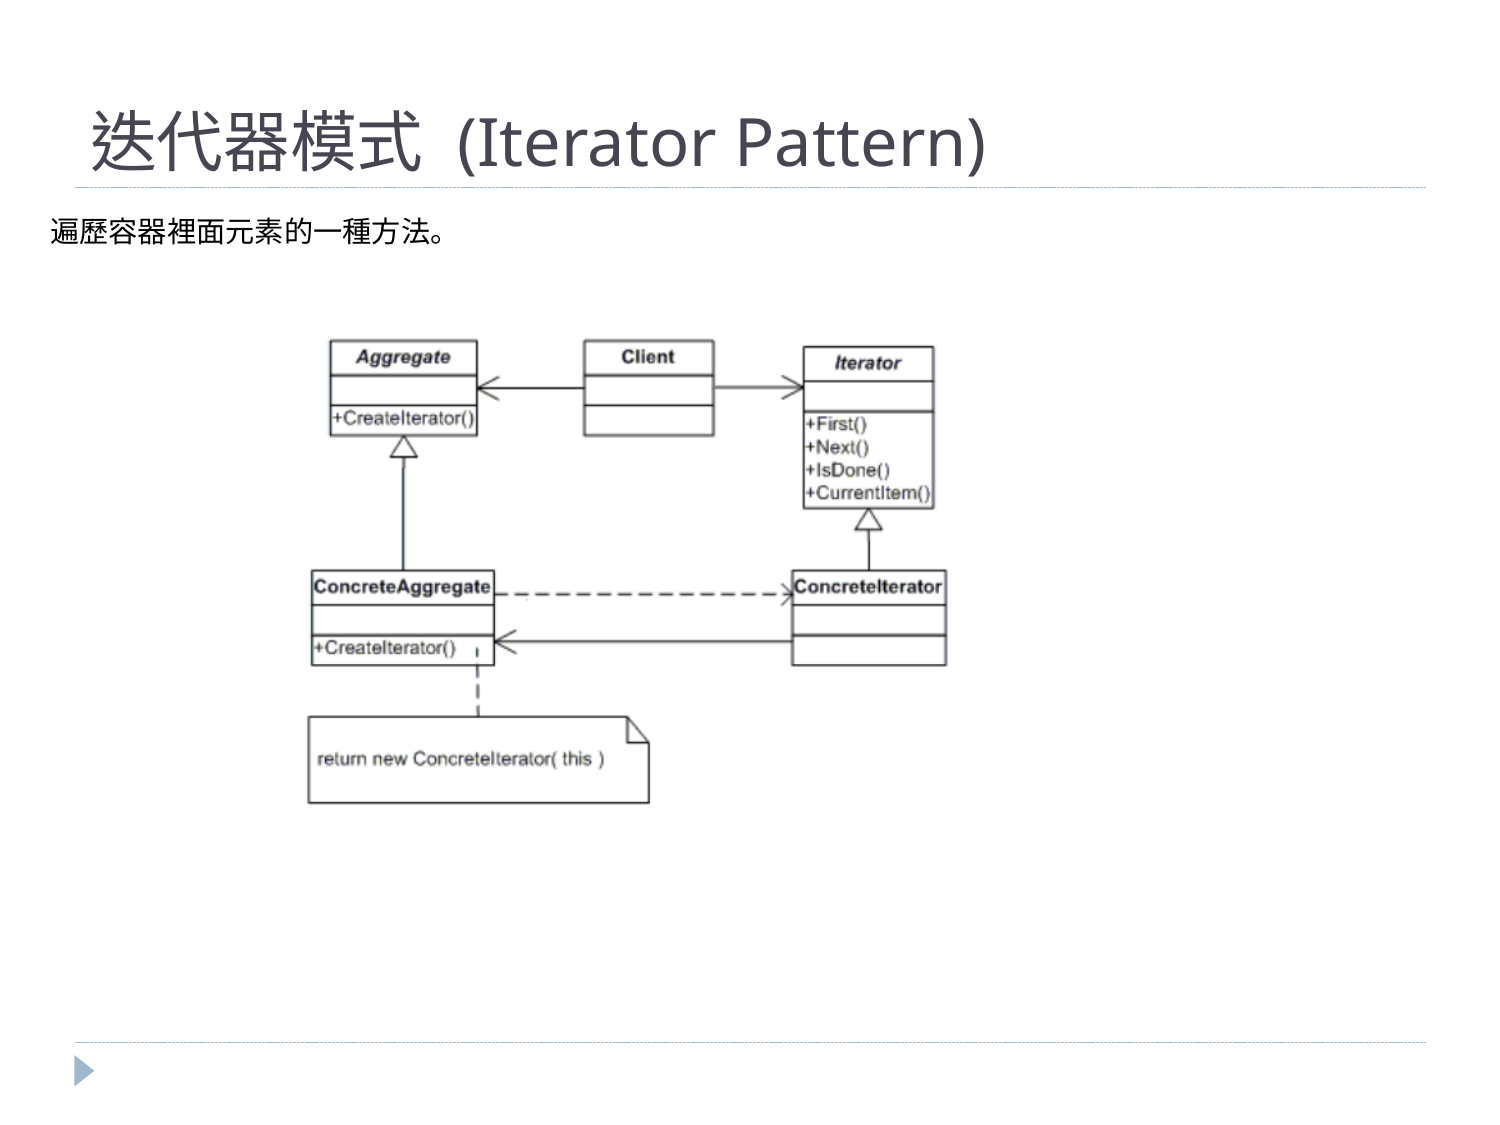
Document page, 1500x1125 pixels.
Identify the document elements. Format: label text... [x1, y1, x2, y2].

title 迭代器模式 (Iterator Pattern) [75, 25, 1426, 188]
text_box 遍歷容器裡面元素的一種方法。 [35, 200, 1300, 942]
picture [290, 330, 1004, 812]
